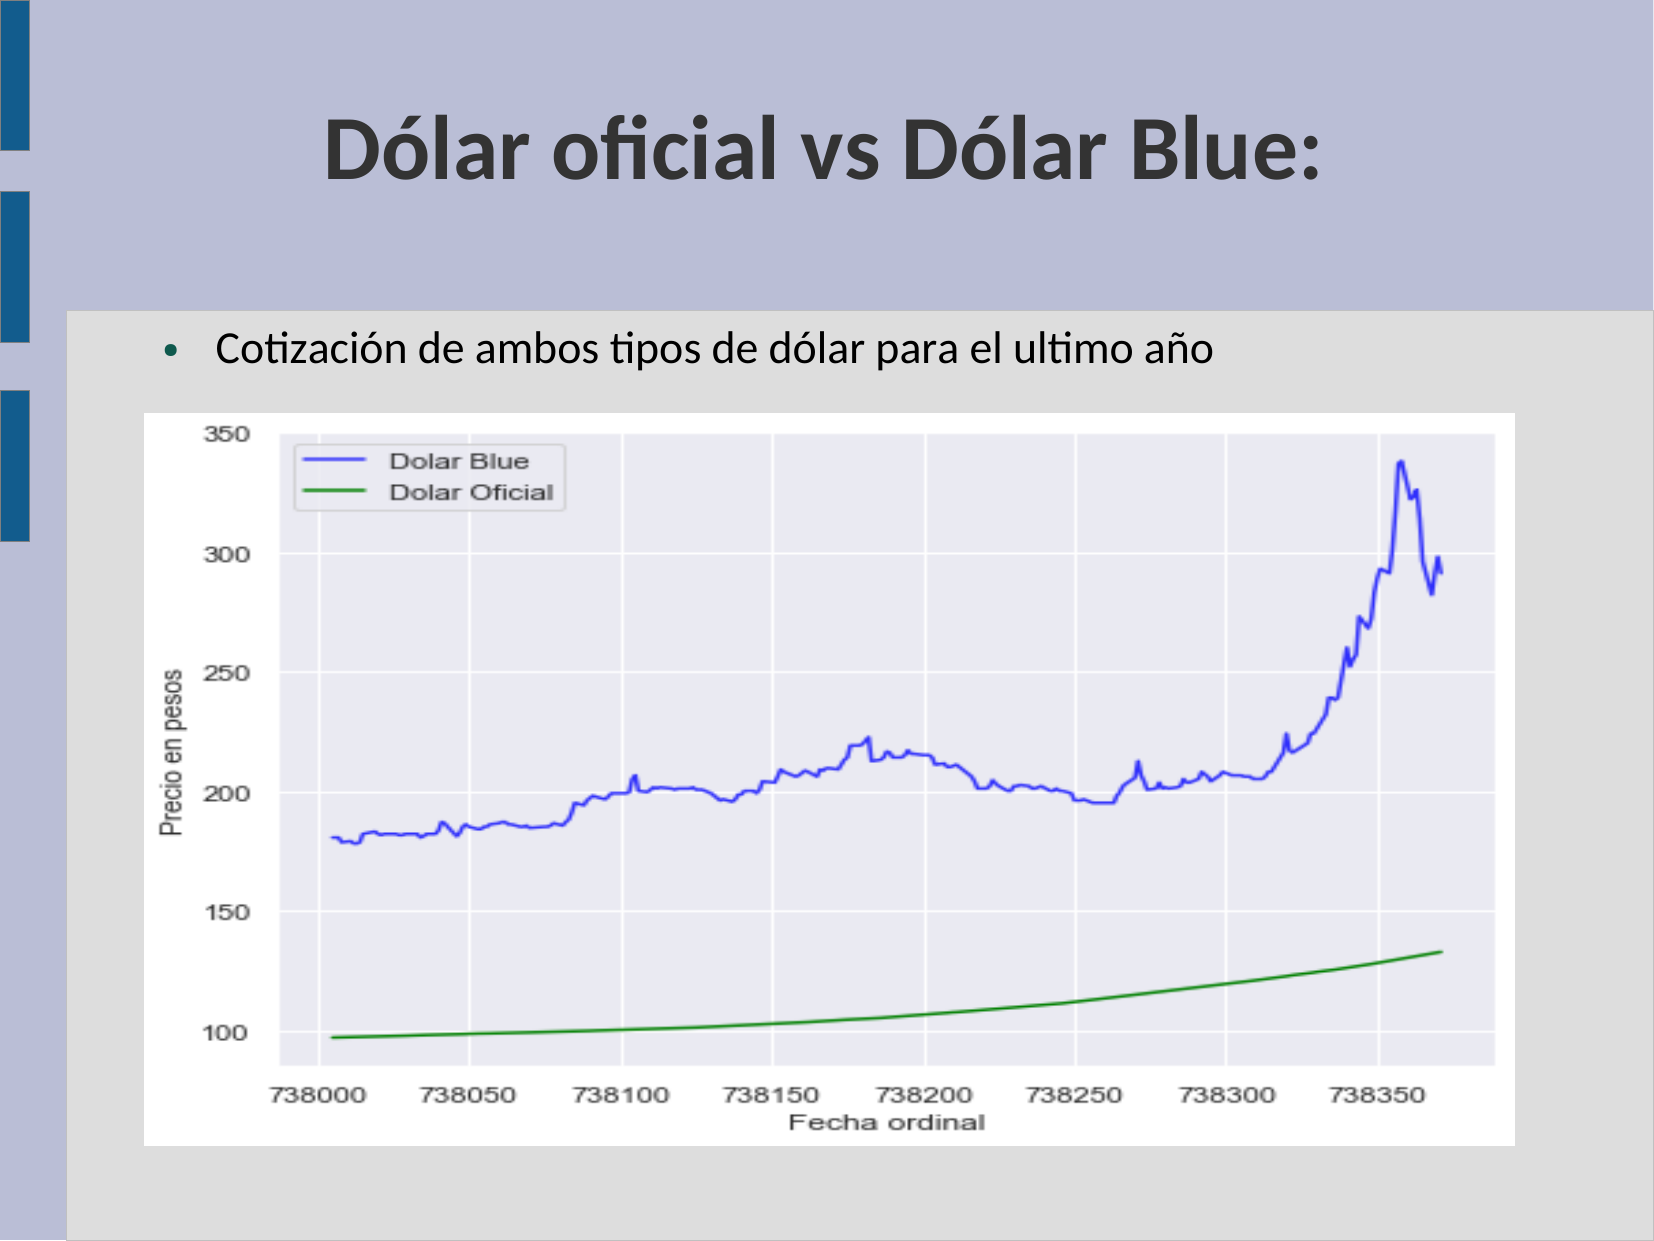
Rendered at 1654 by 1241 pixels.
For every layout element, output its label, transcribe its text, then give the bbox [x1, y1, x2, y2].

picture [144, 413, 1515, 1146]
list Cotización de ambos tipos de dólar para el ultimo año [144, 328, 1536, 1111]
title Dólar oficial vs Dólar Blue: [118, 52, 1531, 260]
